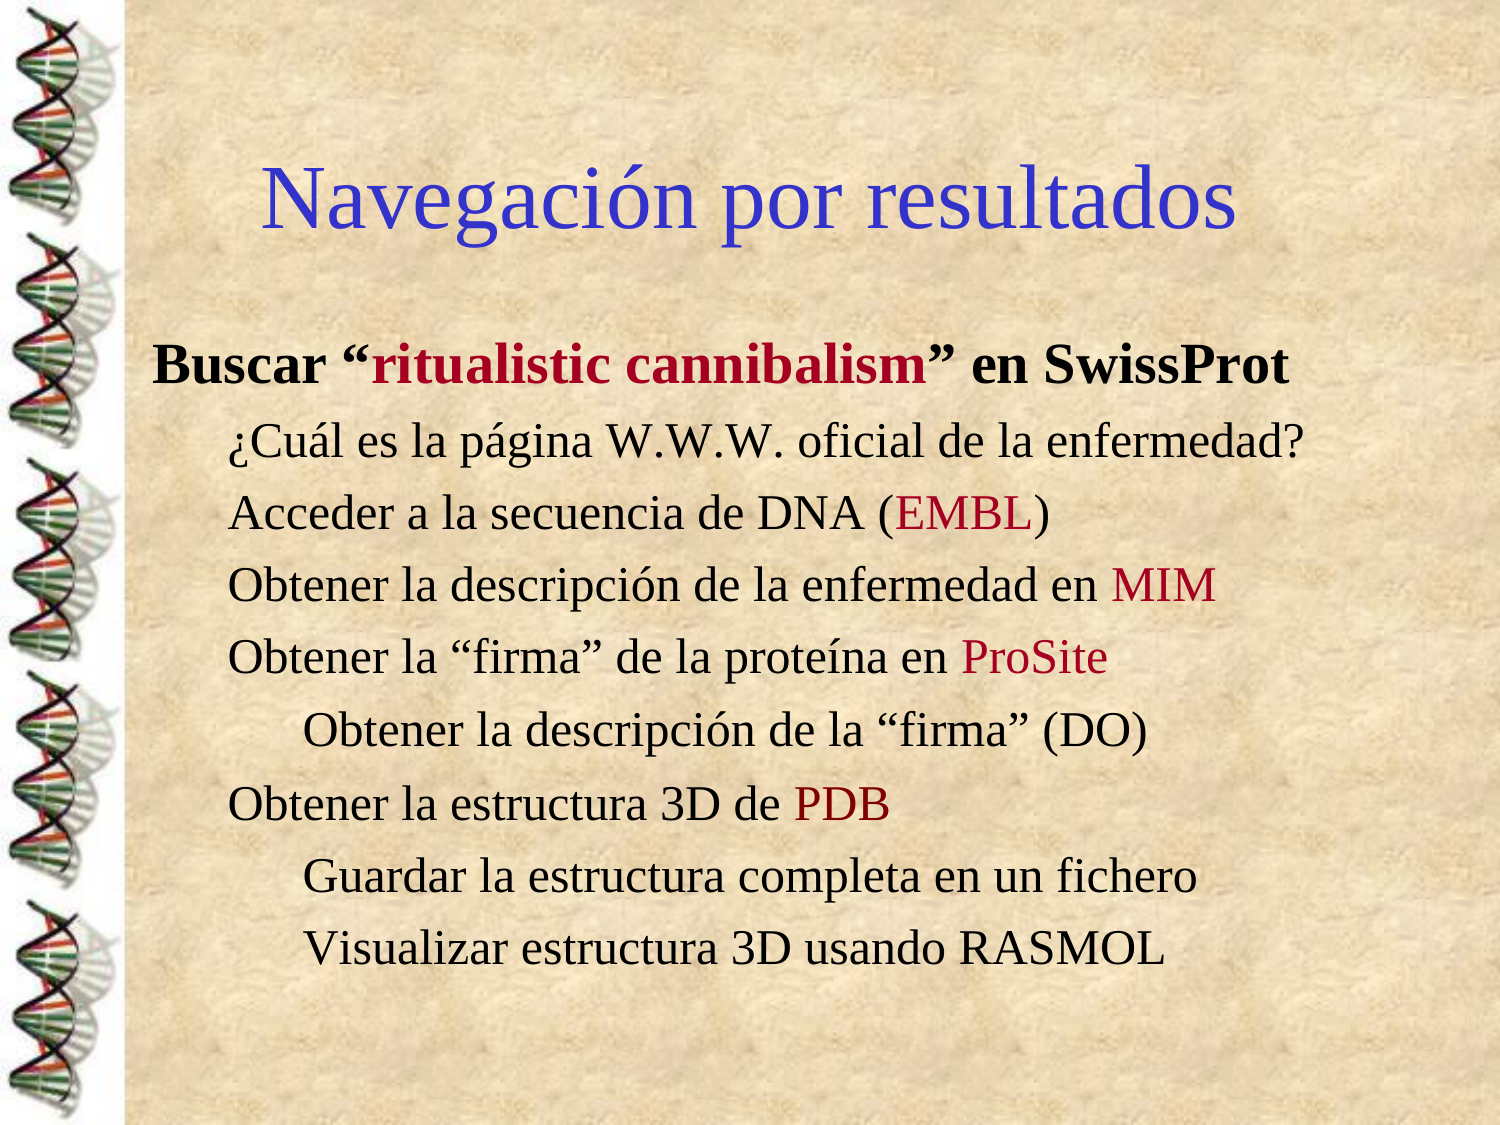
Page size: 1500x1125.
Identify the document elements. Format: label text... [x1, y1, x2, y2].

picture [0, 0, 1500, 1125]
list Buscar “ritualistic cannibalism” en SwissProt ¿Cuál es la página W.W.W. oficial de la enfermedad? Acceder a la secuencia de DNA (EMBL) Obtener la descripción de la enfermedad en MIM Obtener la “firma” de la proteína en ProSite Obtener la descripción de la “firma” (DO) Obtener la estructura 3D de PDB Guardar la estructura completa en un fichero Visualizar estructura 3D usando RASMOL [138, 319, 1414, 1122]
title Navegación por resultados [112, 99, 1388, 288]
